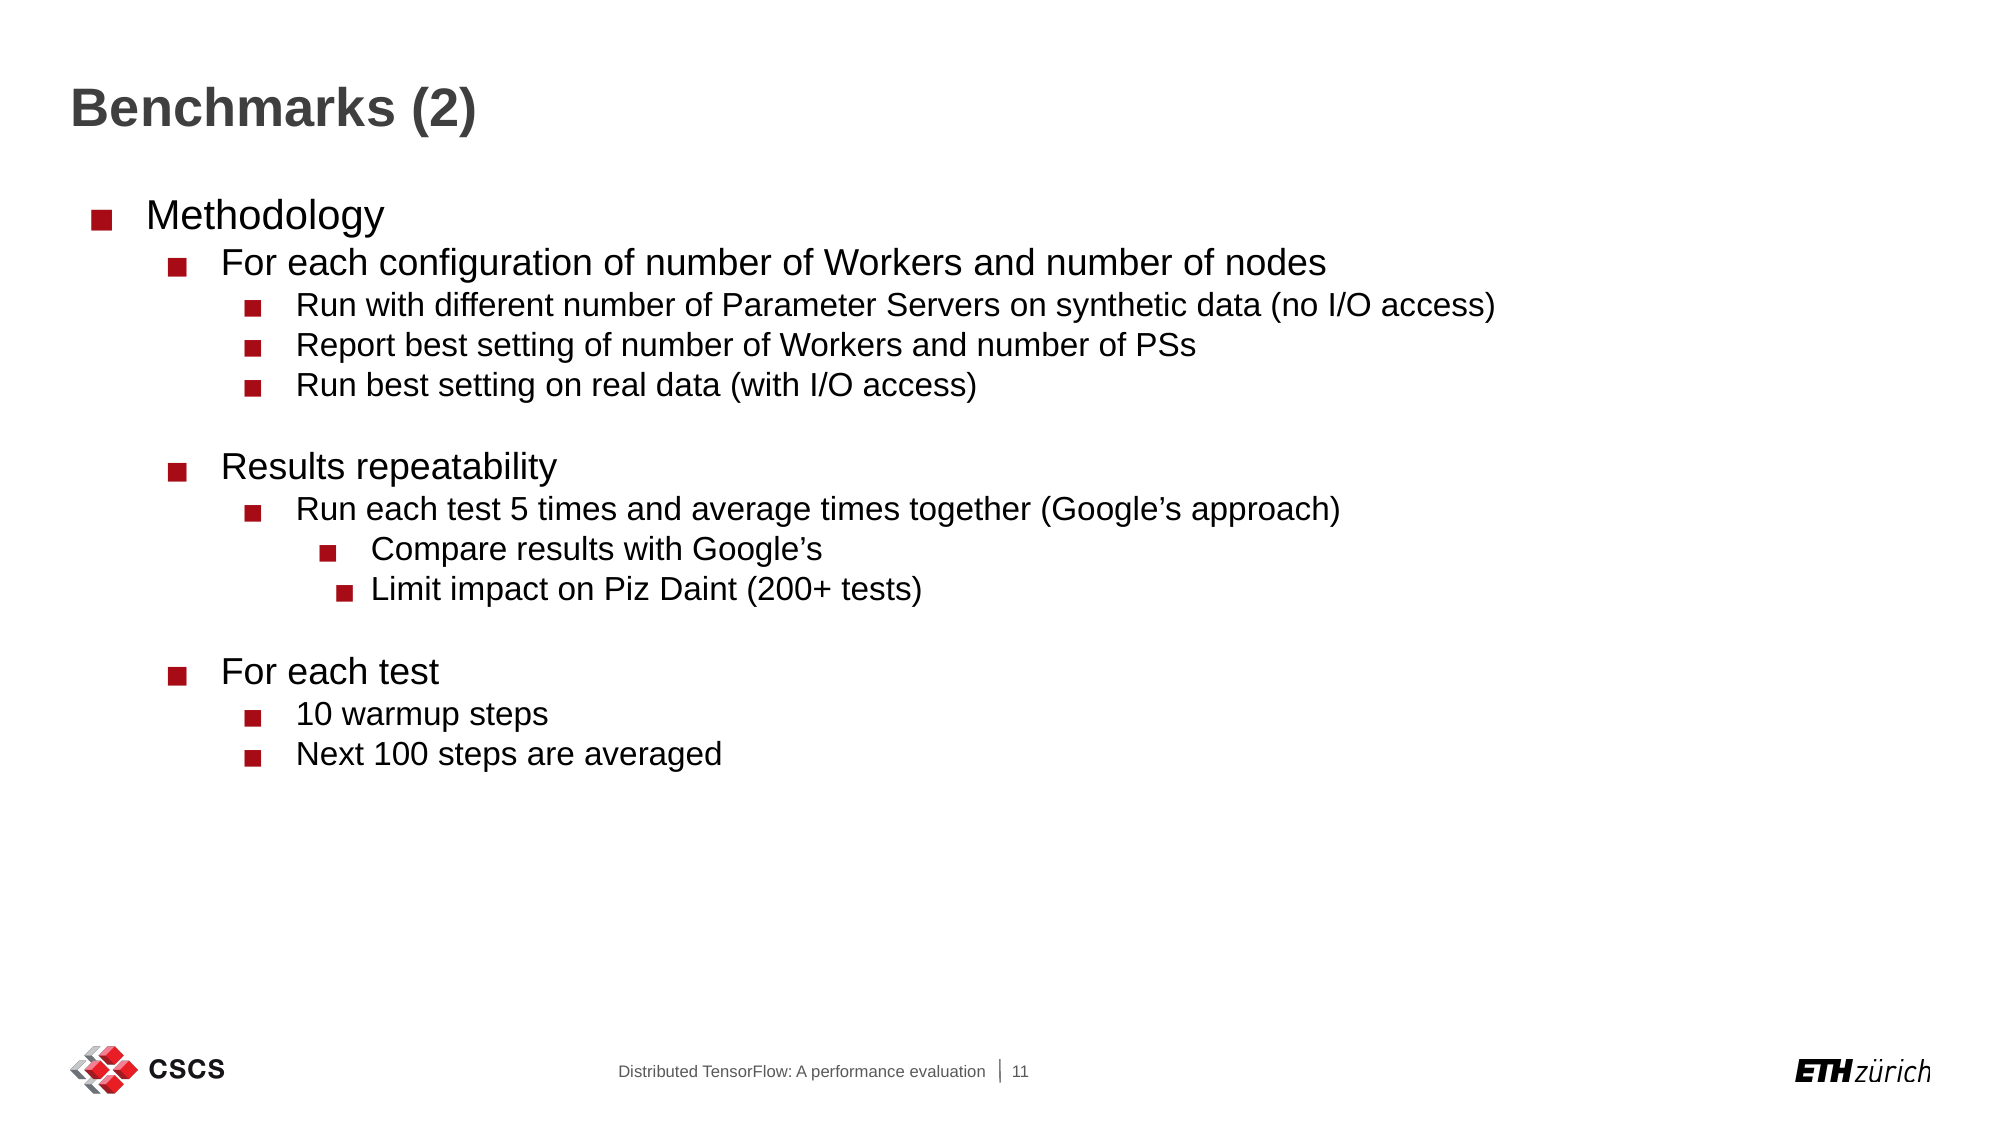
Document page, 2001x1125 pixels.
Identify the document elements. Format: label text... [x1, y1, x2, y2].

picture [1795, 1059, 1930, 1082]
title Benchmarks (2) [70, 7, 1930, 149]
list Methodology For each configuration of number of Workers and number of nodes Run with different number of Parameter Servers on synthetic data (no I/O access) Report best setting of number of Workers and number of PSs Run best setting on real data (with I/O access) Results repeatability Run each test 5 times and average times together (Google’s approach) Compare results with Google’s Limit impact on Piz Daint (200+ tests) For each test 10 warmup steps Next 100 steps are averaged [70, 178, 1930, 1022]
picture [57, 1033, 236, 1106]
footer Distributed TensorFlow: A performance evaluation [322, 1059, 998, 1083]
slide_number <number> [999, 1059, 1063, 1083]
